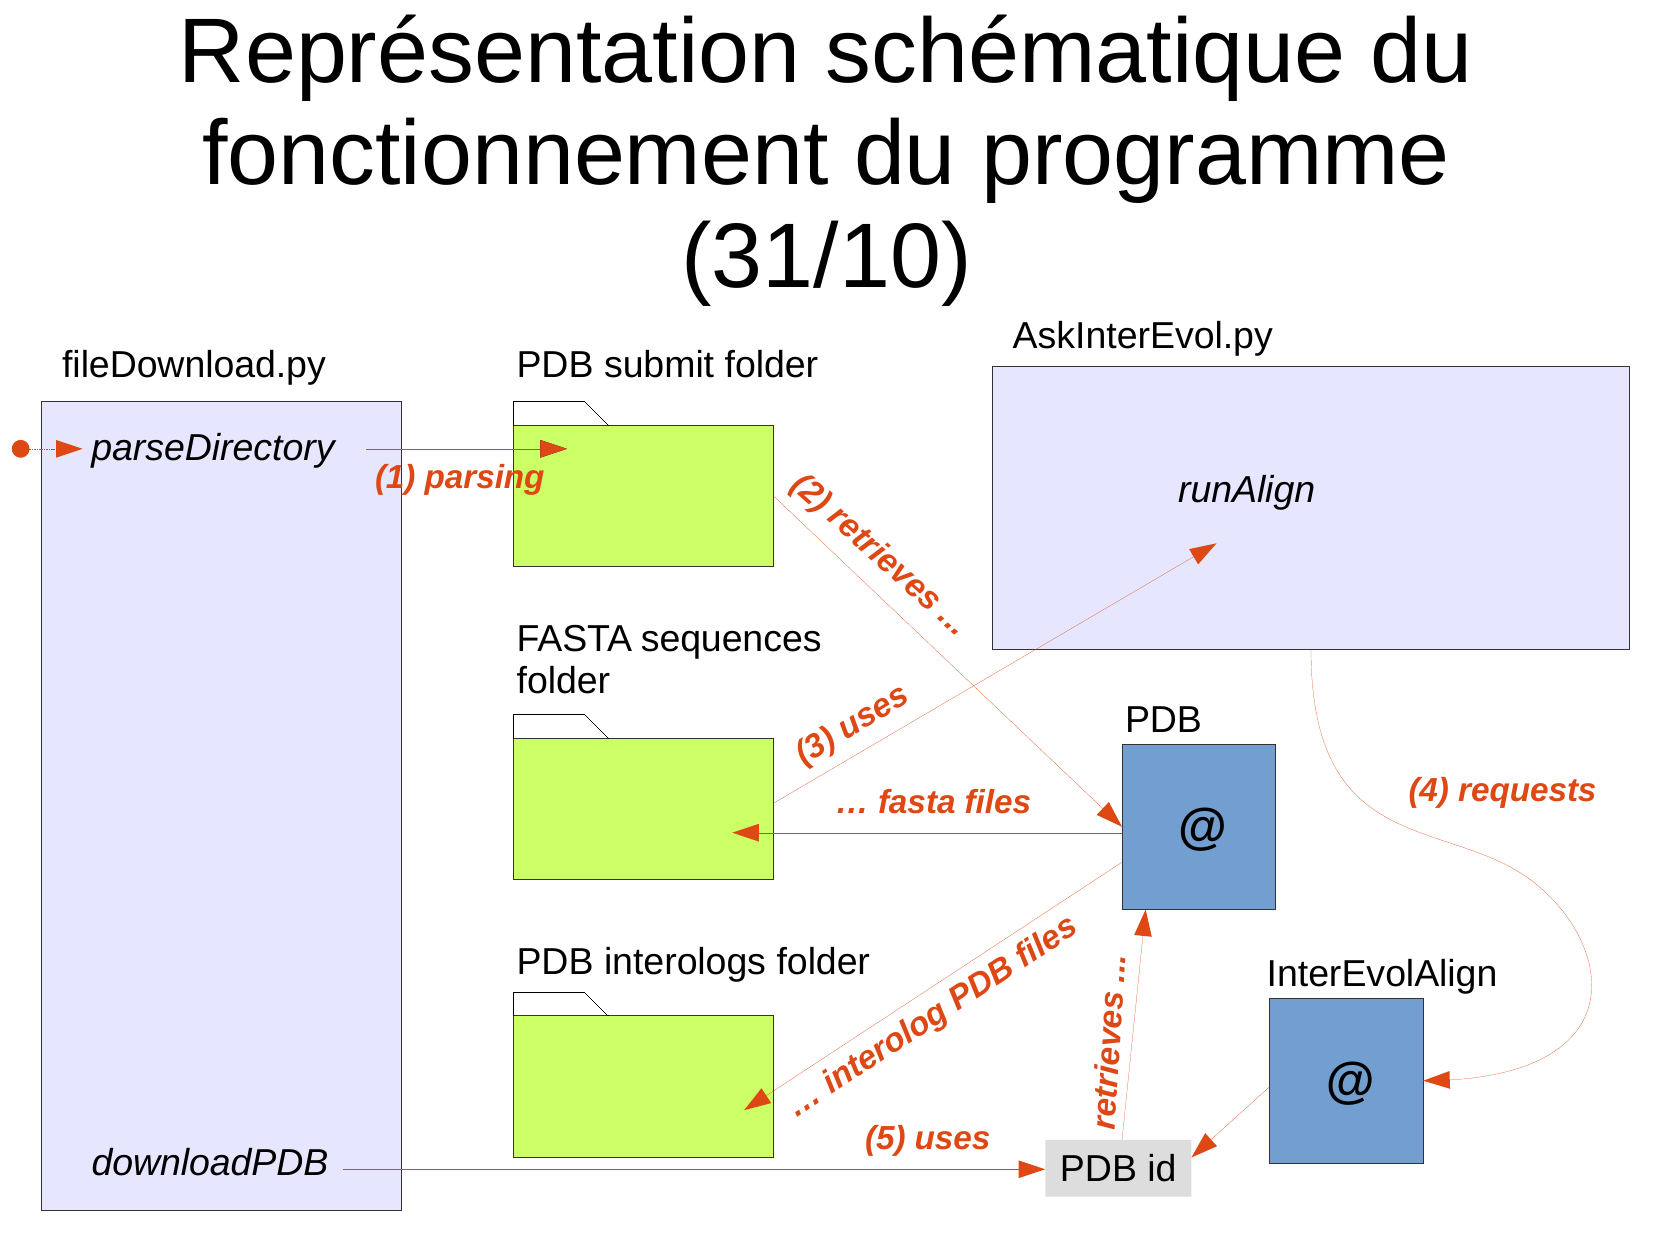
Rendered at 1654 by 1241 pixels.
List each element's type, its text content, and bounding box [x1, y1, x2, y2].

text_box [41, 401, 402, 1211]
text_box AskInterEvol.py [998, 307, 1288, 364]
text_box [992, 366, 1630, 650]
text_box FASTA sequences folder [501, 609, 837, 709]
text_box PDB interologs folder [501, 933, 886, 990]
text_box [513, 425, 774, 567]
text_box PDB [1110, 690, 1217, 748]
text_box (2) retrieves ... [768, 449, 994, 659]
text_box PDB id [1045, 1139, 1192, 1197]
text_box retrieves ... [1076, 938, 1141, 1147]
text_box runAlign [1163, 460, 1331, 518]
text_box (5) uses [850, 1112, 1006, 1165]
text_box [513, 1015, 774, 1158]
text_box [513, 738, 774, 880]
text_box @ [1163, 791, 1242, 862]
text_box (1) parsing [360, 451, 560, 503]
text_box InterEvolAlign [1251, 944, 1513, 1002]
text_box parseDirectory [76, 419, 350, 477]
text_box fileDownload.py [47, 336, 341, 394]
text_box [1122, 744, 1276, 910]
text_box … fasta files [820, 775, 1047, 828]
text_box @ [1311, 1045, 1390, 1116]
title Représentation schématique du fonctionnement du programme (31/10) [82, 0, 1571, 307]
text_box PDB submit folder [501, 336, 834, 394]
text_box (4) requests [1393, 764, 1612, 816]
text_box downloadPDB [76, 1133, 344, 1191]
text_box (3) uses [771, 661, 932, 786]
text_box … interolog PDB files [762, 891, 1100, 1139]
text_box [1269, 998, 1424, 1164]
